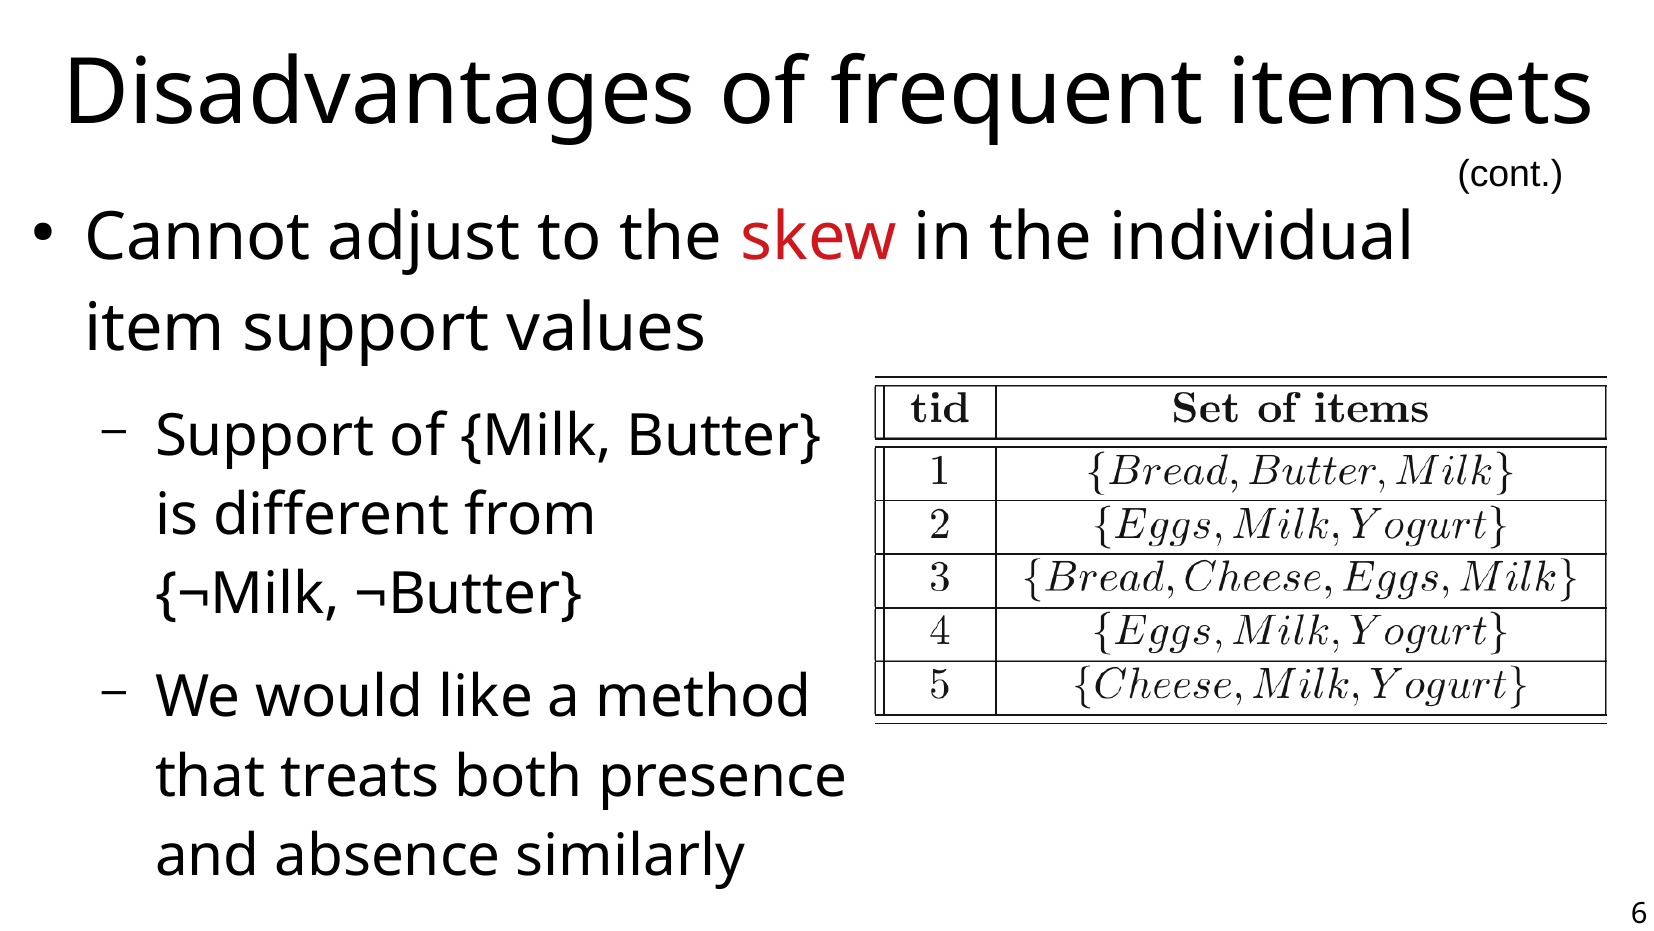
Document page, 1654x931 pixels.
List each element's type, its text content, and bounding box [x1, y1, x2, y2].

picture [856, 367, 1607, 743]
text_box (cont.) [1442, 144, 1579, 211]
title Disadvantages of frequent itemsets [2, 1, 1654, 174]
list Cannot adjust to the skew in the individual item support values Support of {Milk, Butter} is different from {¬Milk, ¬Butter} We would like a method that treats both presence and absence similarly [13, 188, 1546, 906]
